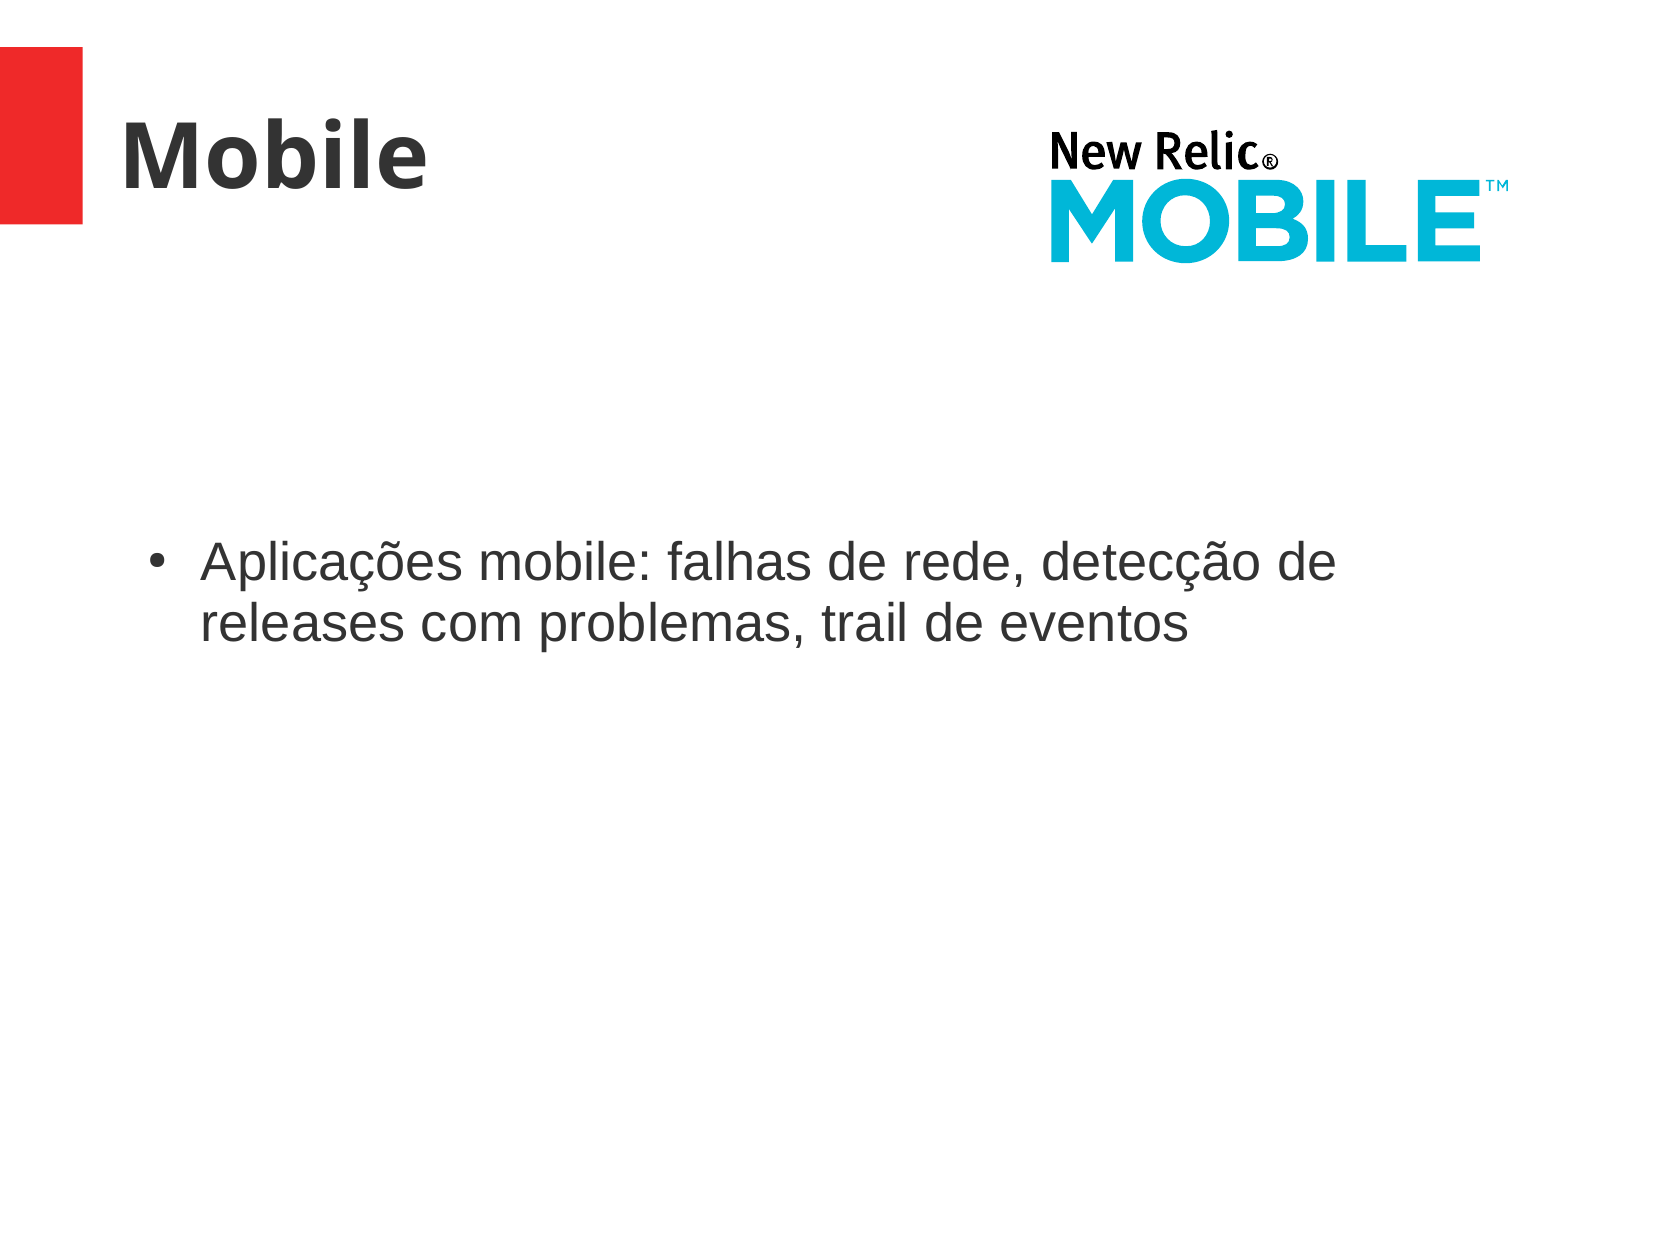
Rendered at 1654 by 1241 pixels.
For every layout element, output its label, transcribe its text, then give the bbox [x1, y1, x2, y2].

title Mobile [118, 49, 1571, 257]
picture [1051, 129, 1508, 264]
list Aplicações mobile: falhas de rede, detecção de releases com problemas, trail de eventos [129, 531, 1512, 733]
